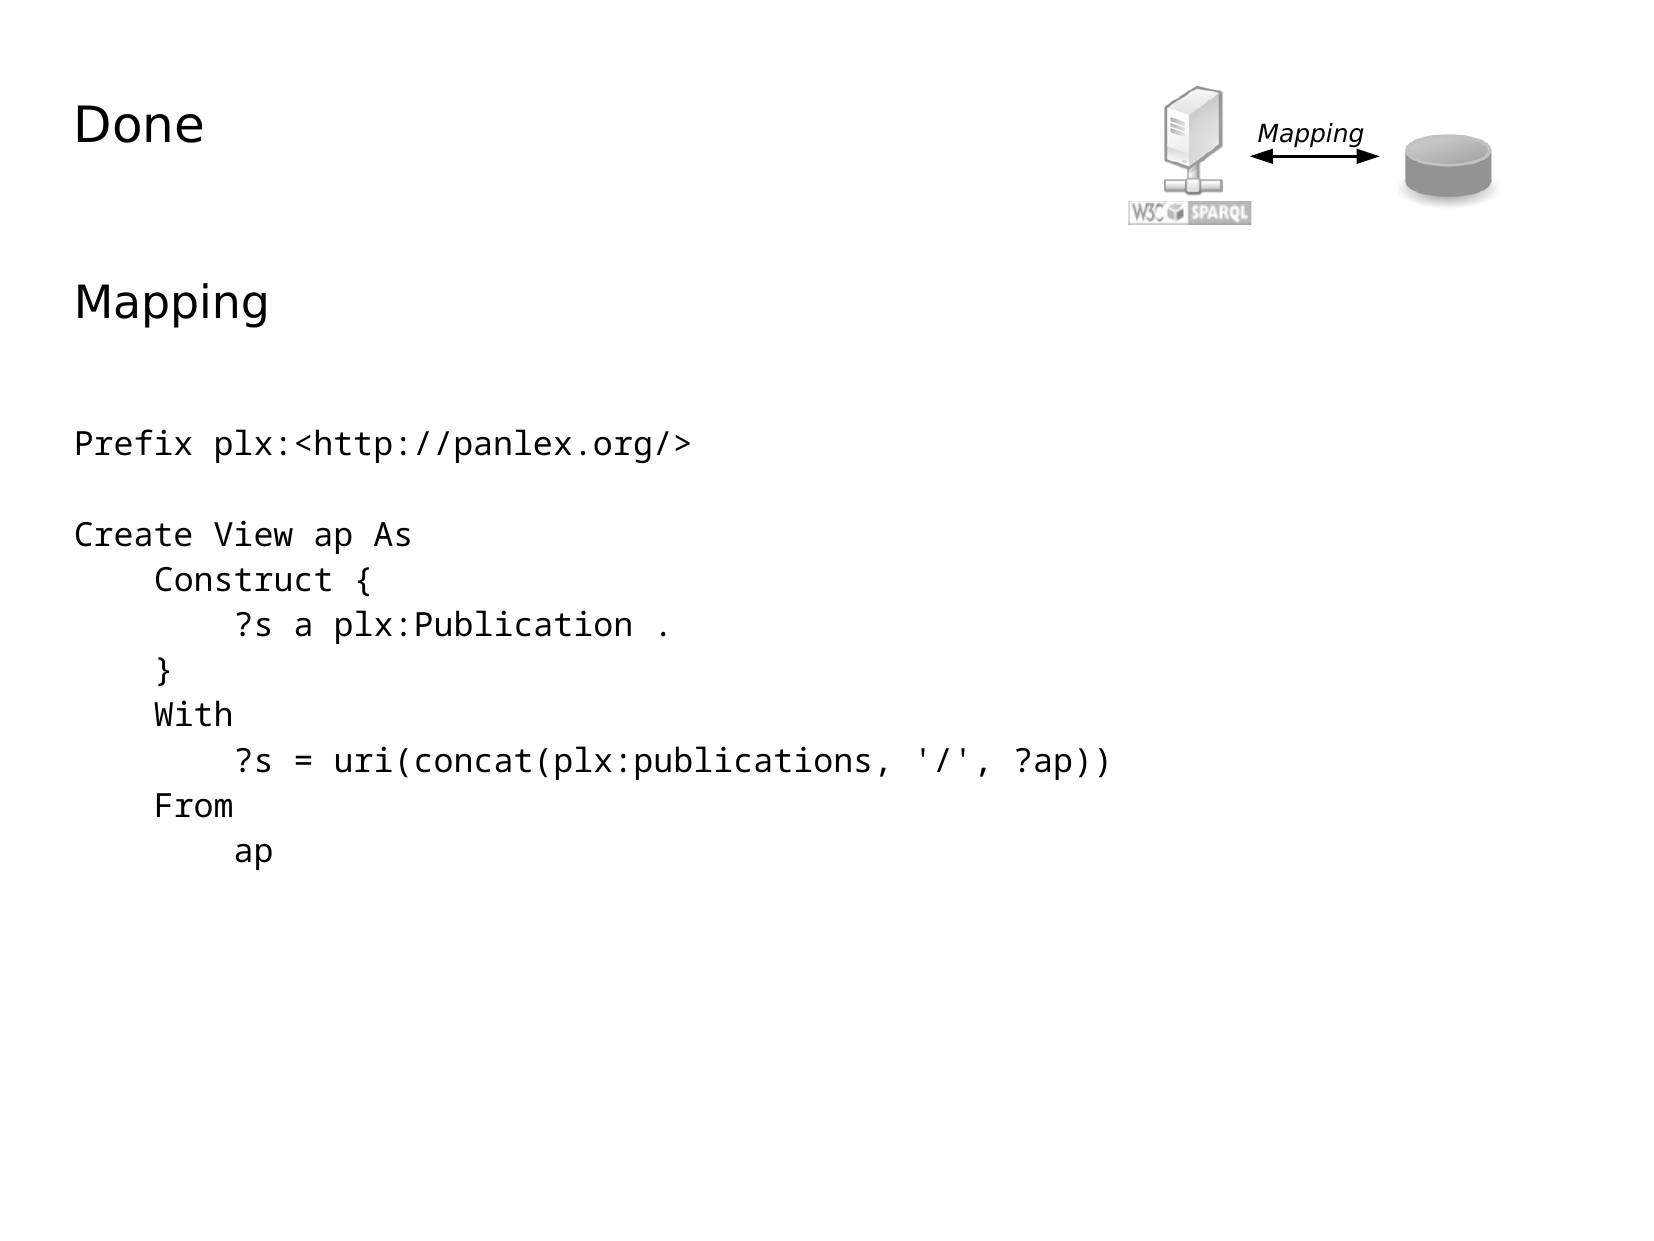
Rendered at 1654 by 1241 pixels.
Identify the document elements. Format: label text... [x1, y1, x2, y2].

text_box Mapping [1250, 112, 1396, 157]
text_box Done [59, 59, 1583, 133]
picture [1135, 82, 1250, 197]
text_box Mapping Prefix plx:<http://panlex.org/> Create View ap As Construct { ?s a plx:Publication . } With ?s = uri(concat(plx:publications, '/', ?ap)) From ap [59, 189, 1583, 960]
picture [1398, 116, 1500, 189]
picture [1127, 201, 1253, 225]
